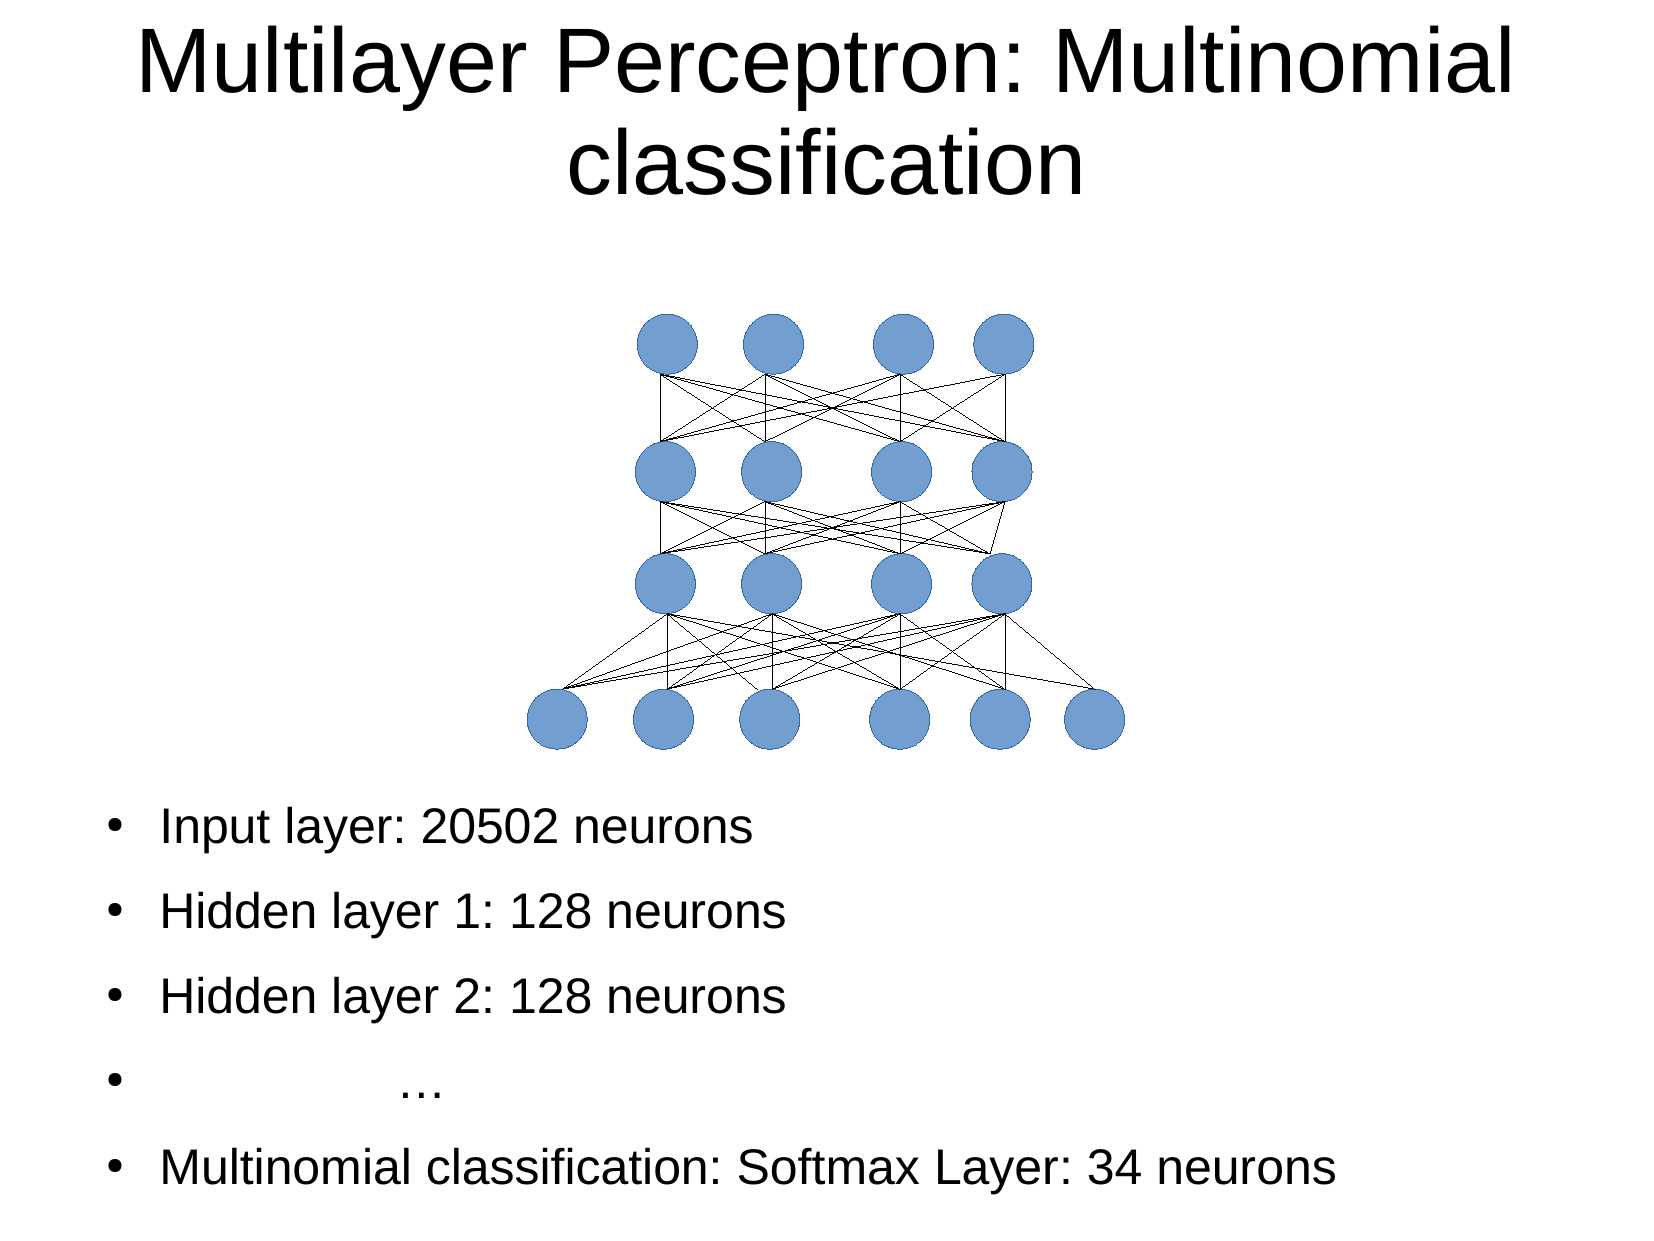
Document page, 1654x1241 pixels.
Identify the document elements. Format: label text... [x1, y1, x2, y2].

text_box [971, 553, 1032, 614]
text_box [869, 689, 930, 750]
text_box [971, 441, 1033, 502]
text_box [741, 441, 802, 502]
text_box [635, 553, 696, 614]
title Multilayer Perceptron: Multinomial classification [82, 8, 1571, 216]
text_box [871, 441, 932, 502]
text_box [873, 314, 934, 375]
text_box [635, 441, 696, 502]
text_box [970, 689, 1031, 750]
text_box [1064, 689, 1125, 750]
text_box [633, 689, 694, 750]
text_box [973, 314, 1034, 374]
text_box [871, 553, 932, 614]
list Input layer: 20502 neurons Hidden layer 1: 128 neurons Hidden layer 2: 128 neurons … Multinomial classification: Softmax Layer: 34 neurons [88, 797, 1577, 1233]
text_box [527, 689, 588, 750]
text_box [739, 689, 800, 750]
text_box [637, 314, 698, 375]
text_box [743, 314, 804, 375]
text_box [741, 553, 802, 614]
